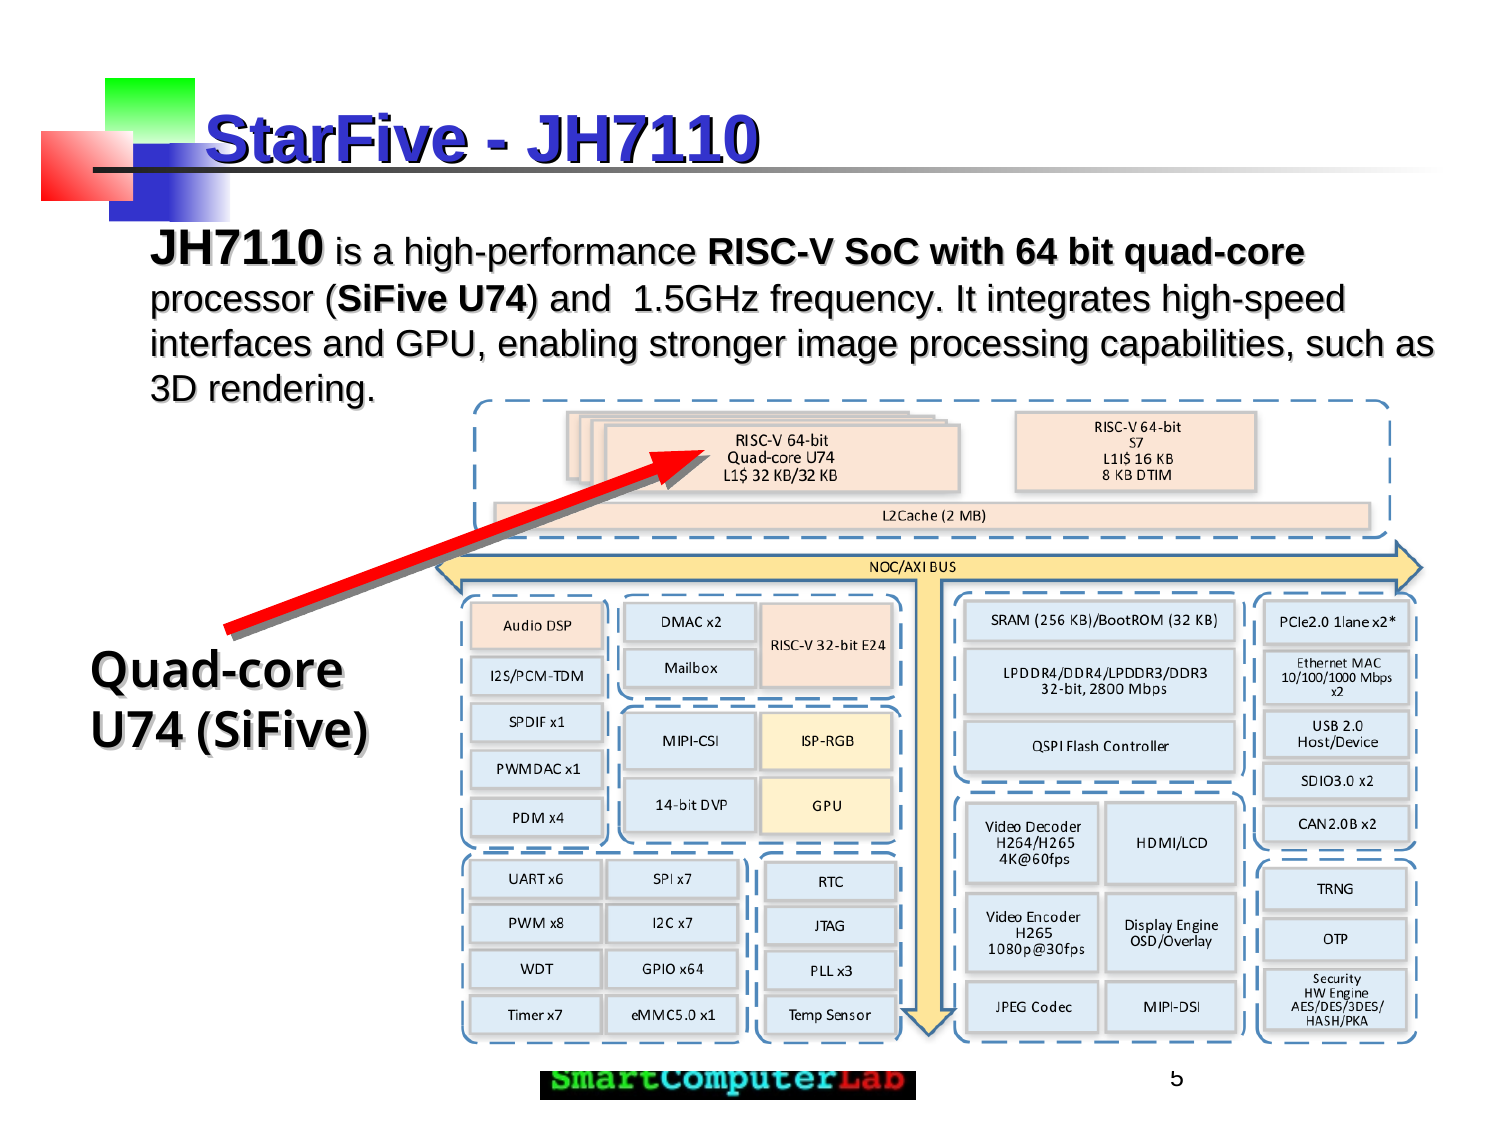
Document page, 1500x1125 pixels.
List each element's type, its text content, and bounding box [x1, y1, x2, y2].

picture [390, 417, 1471, 1100]
title StarFive - JH7110 [189, 86, 1497, 183]
text_box Quad-core U74 (SiFive) [75, 630, 420, 781]
text_box JH7110 is a high-performance RISC-V SoC with 64 bit quad-core processor (SiFive U74) and 1.5GHz frequency. It integrates high-speed interfaces and GPU, enabling stronger image processing capabilities, such as 3D rendering. [135, 206, 1471, 417]
